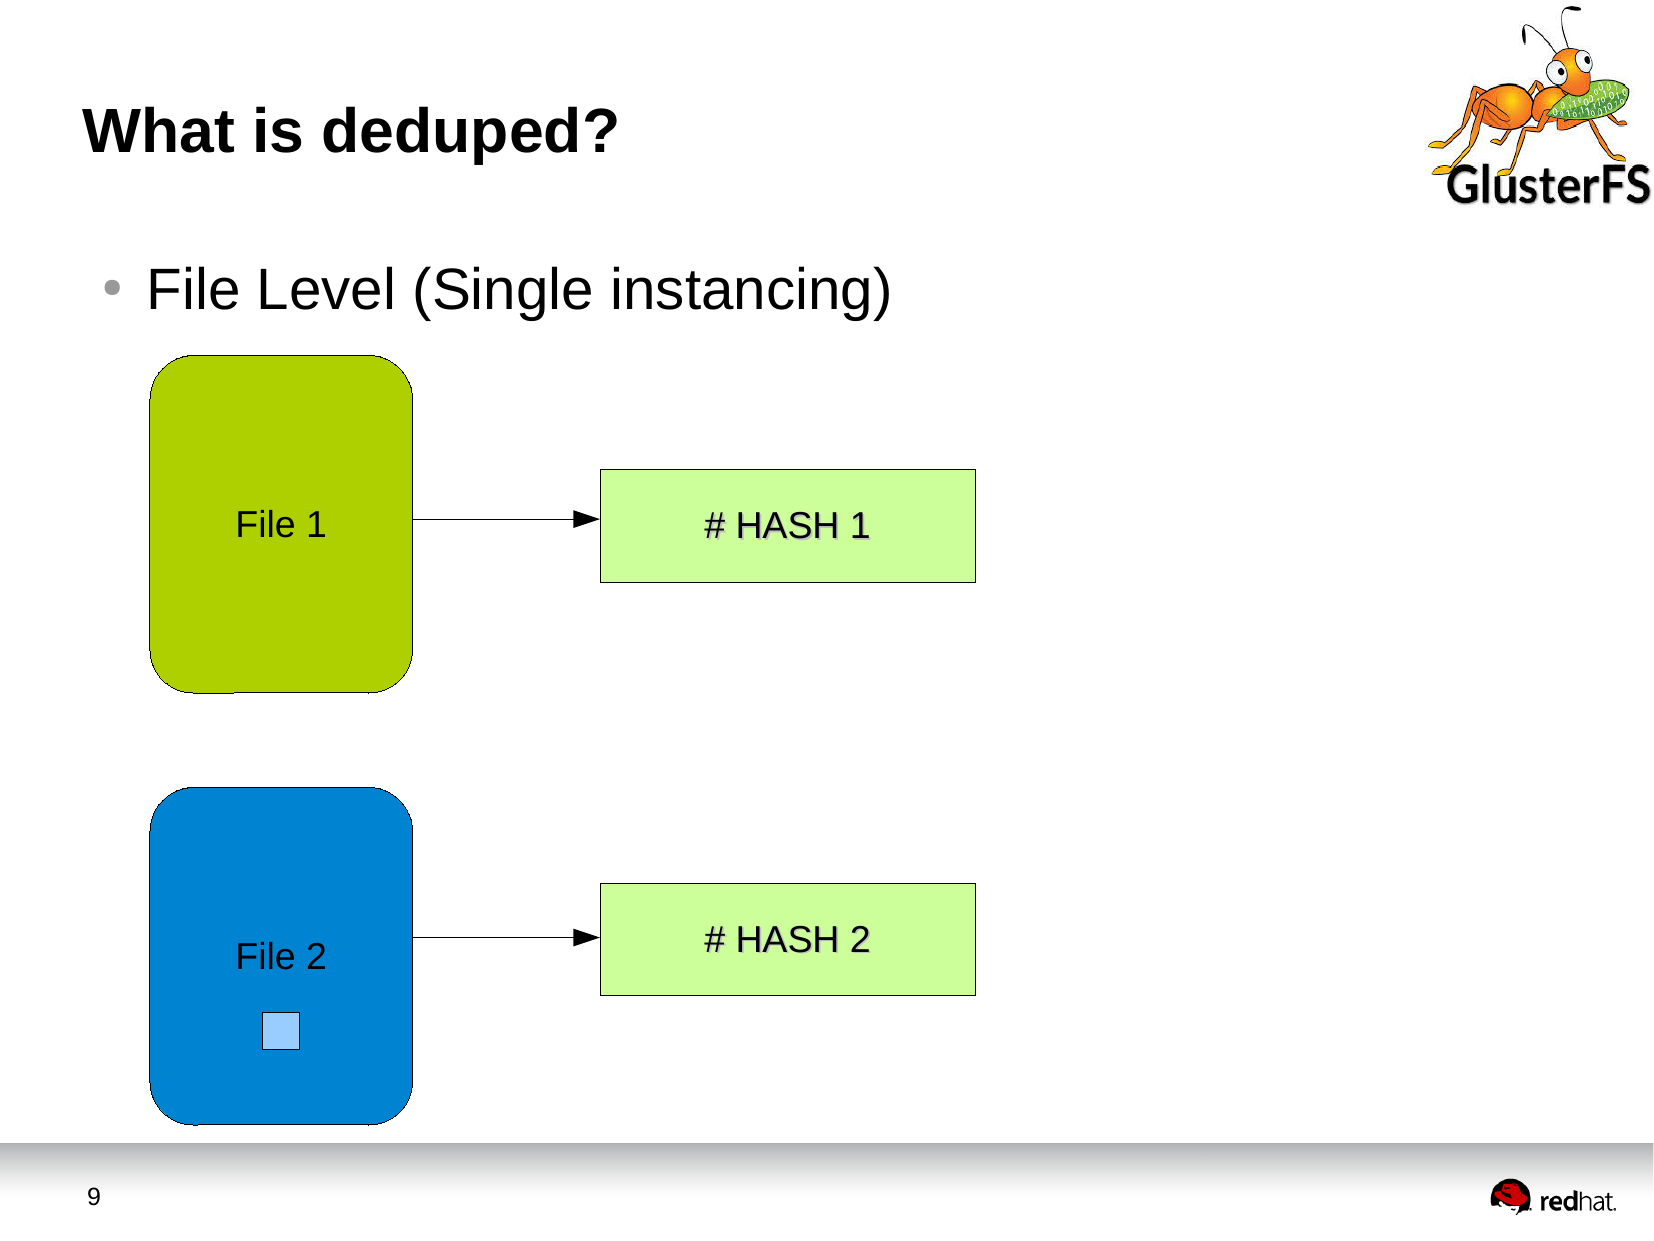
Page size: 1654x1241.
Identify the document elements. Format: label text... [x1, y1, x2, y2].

list File Level (Single instancing) [86, 256, 1576, 1051]
text_box File 2 [149, 787, 413, 1126]
picture [1425, 4, 1653, 208]
text_box File 1 [149, 355, 413, 694]
title What is deduped? [82, 37, 1426, 226]
text_box [262, 1012, 300, 1050]
text_box # HASH 1 [600, 469, 976, 583]
text_box # HASH 2 [600, 883, 976, 996]
picture [0, 1143, 1654, 1241]
